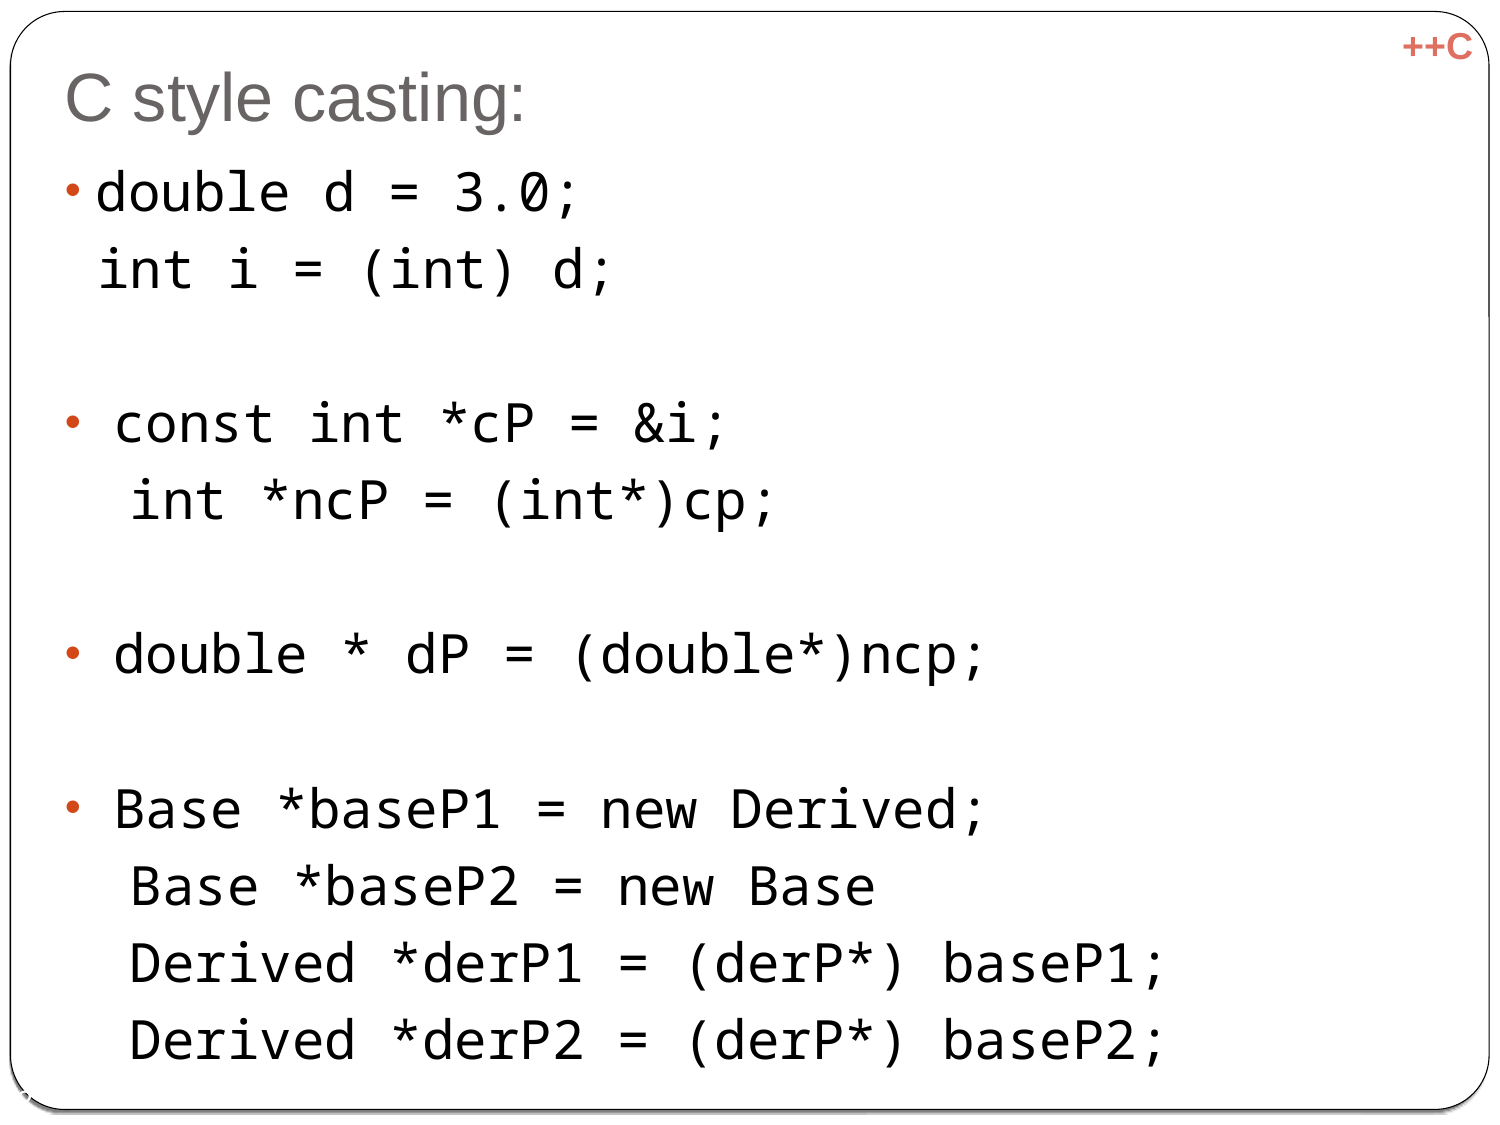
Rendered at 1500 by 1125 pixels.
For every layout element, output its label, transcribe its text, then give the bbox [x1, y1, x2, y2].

slide_number <number> [0, 1074, 50, 1125]
title C style casting: [50, 45, 1450, 149]
list double d = 3.0; int i = (int) d; const int *cP = &i; int *ncP = (int*)cp; double * dP = (double*)ncp; Base *baseP1 = new Derived; Base *baseP2 = new Base Derived *derP1 = (derP*) baseP1; Derived *derP2 = (derP*) baseP2; [50, 149, 1450, 1088]
